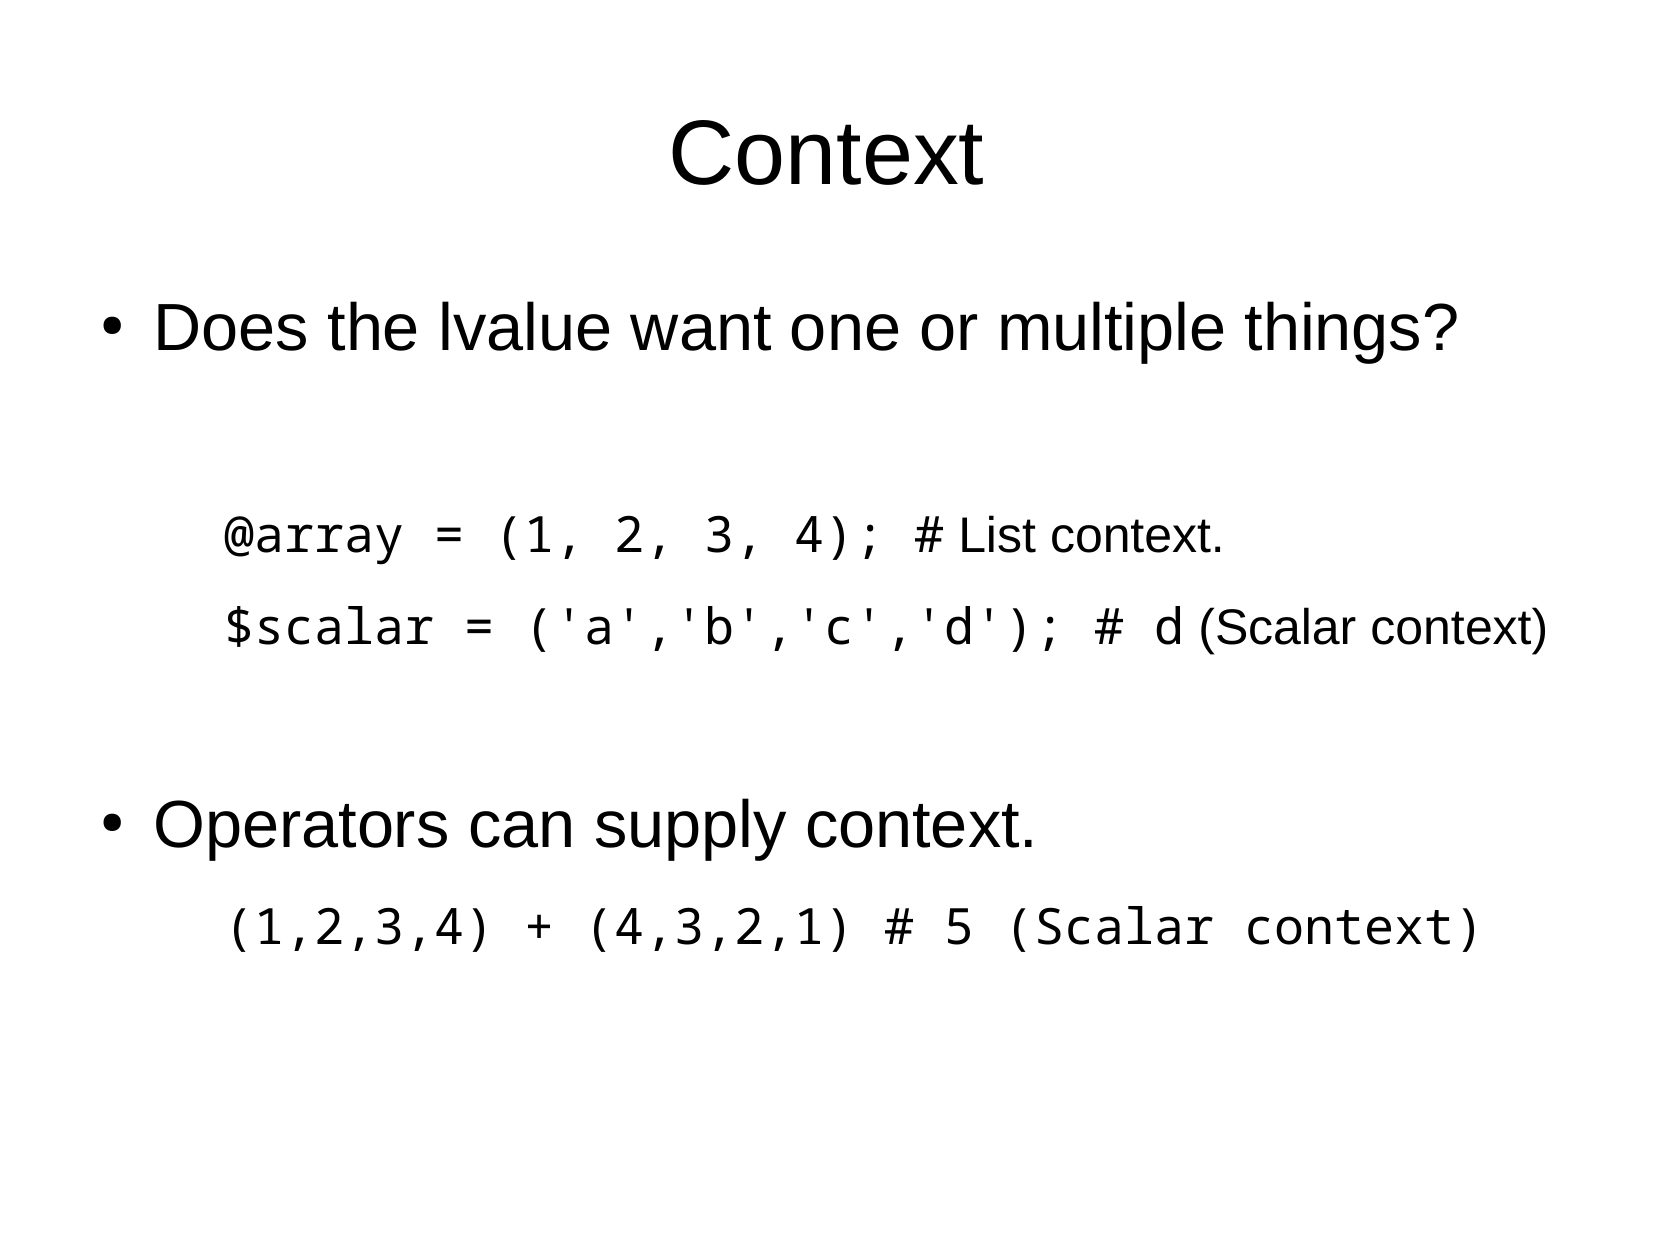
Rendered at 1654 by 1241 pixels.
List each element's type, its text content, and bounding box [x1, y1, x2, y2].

title Context [82, 49, 1571, 257]
list Does the lvalue want one or multiple things? @array = (1, 2, 3, 4); # List context. $scalar = ('a','b','c','d'); # d (Scalar context) Operators can supply context. (1,2,3,4) + (4,3,2,1) # 5 (Scalar context) [82, 290, 1571, 1141]
